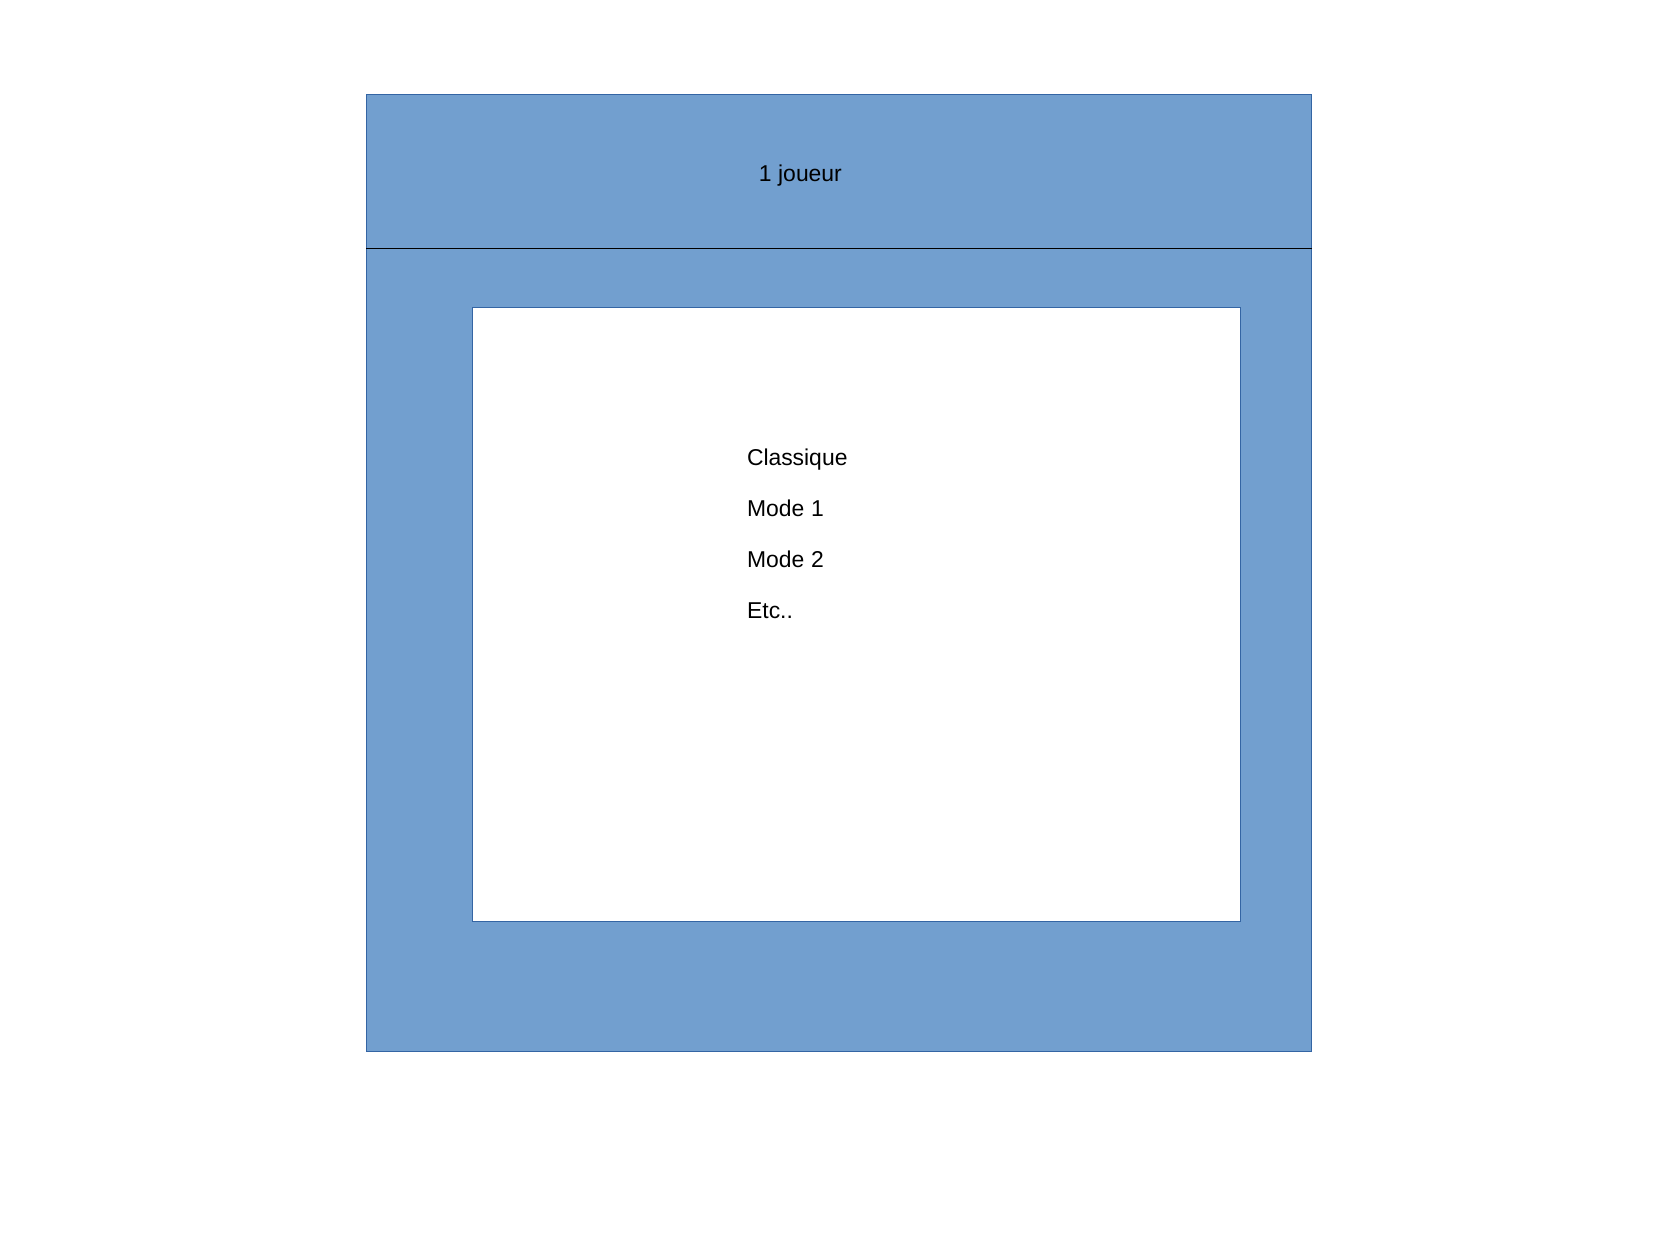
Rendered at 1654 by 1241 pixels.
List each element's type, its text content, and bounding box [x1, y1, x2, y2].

text_box [366, 94, 1312, 248]
text_box Classique Mode 1 Mode 2 Etc.. [732, 437, 969, 629]
text_box 1 joueur [744, 153, 1205, 193]
text_box [366, 249, 1312, 1052]
